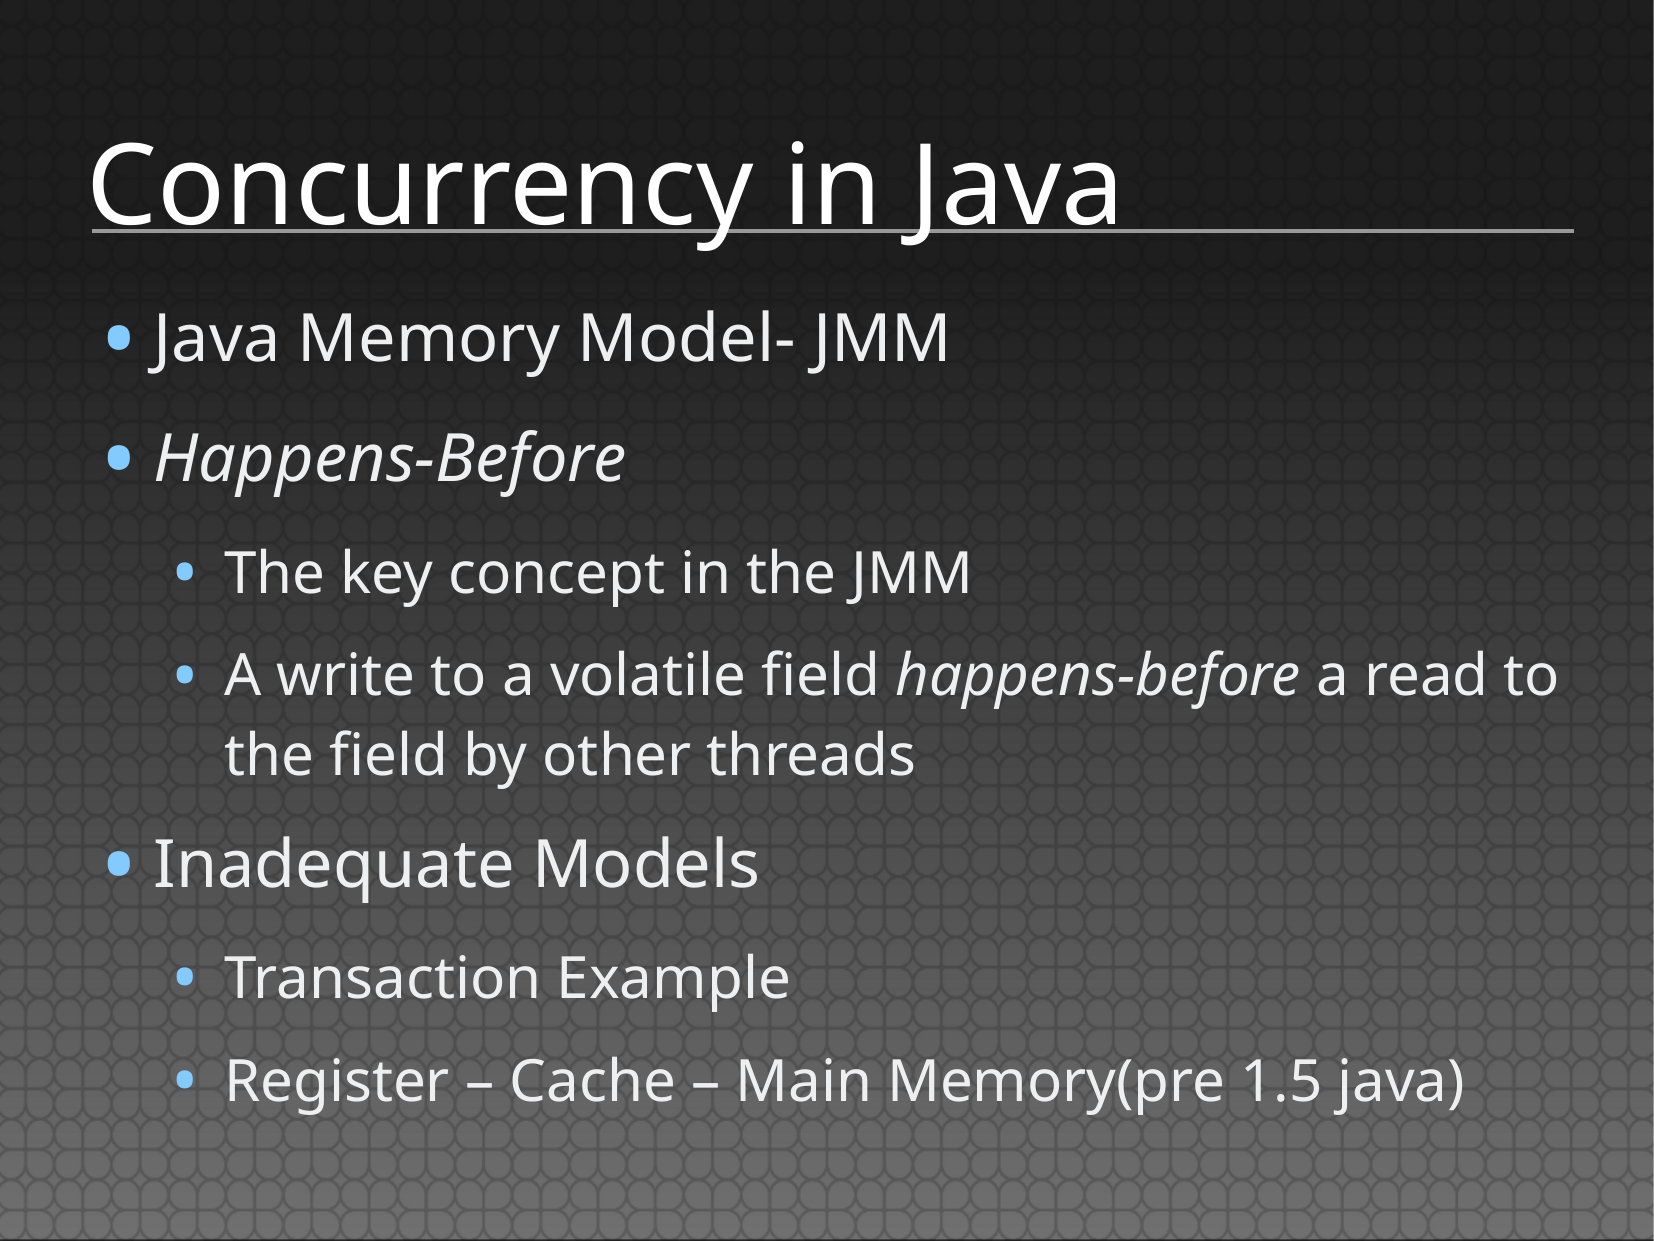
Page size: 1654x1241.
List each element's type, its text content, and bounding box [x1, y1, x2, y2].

picture [0, 0, 1654, 1241]
list Java Memory Model- JMM Happens-Before The key concept in the JMM A write to a volatile field happens-before a read to the field by other threads Inadequate Models Transaction Example Register – Cache – Main Memory(pre 1.5 java) [82, 290, 1571, 1162]
title Concurrency in Java [86, 112, 1576, 249]
